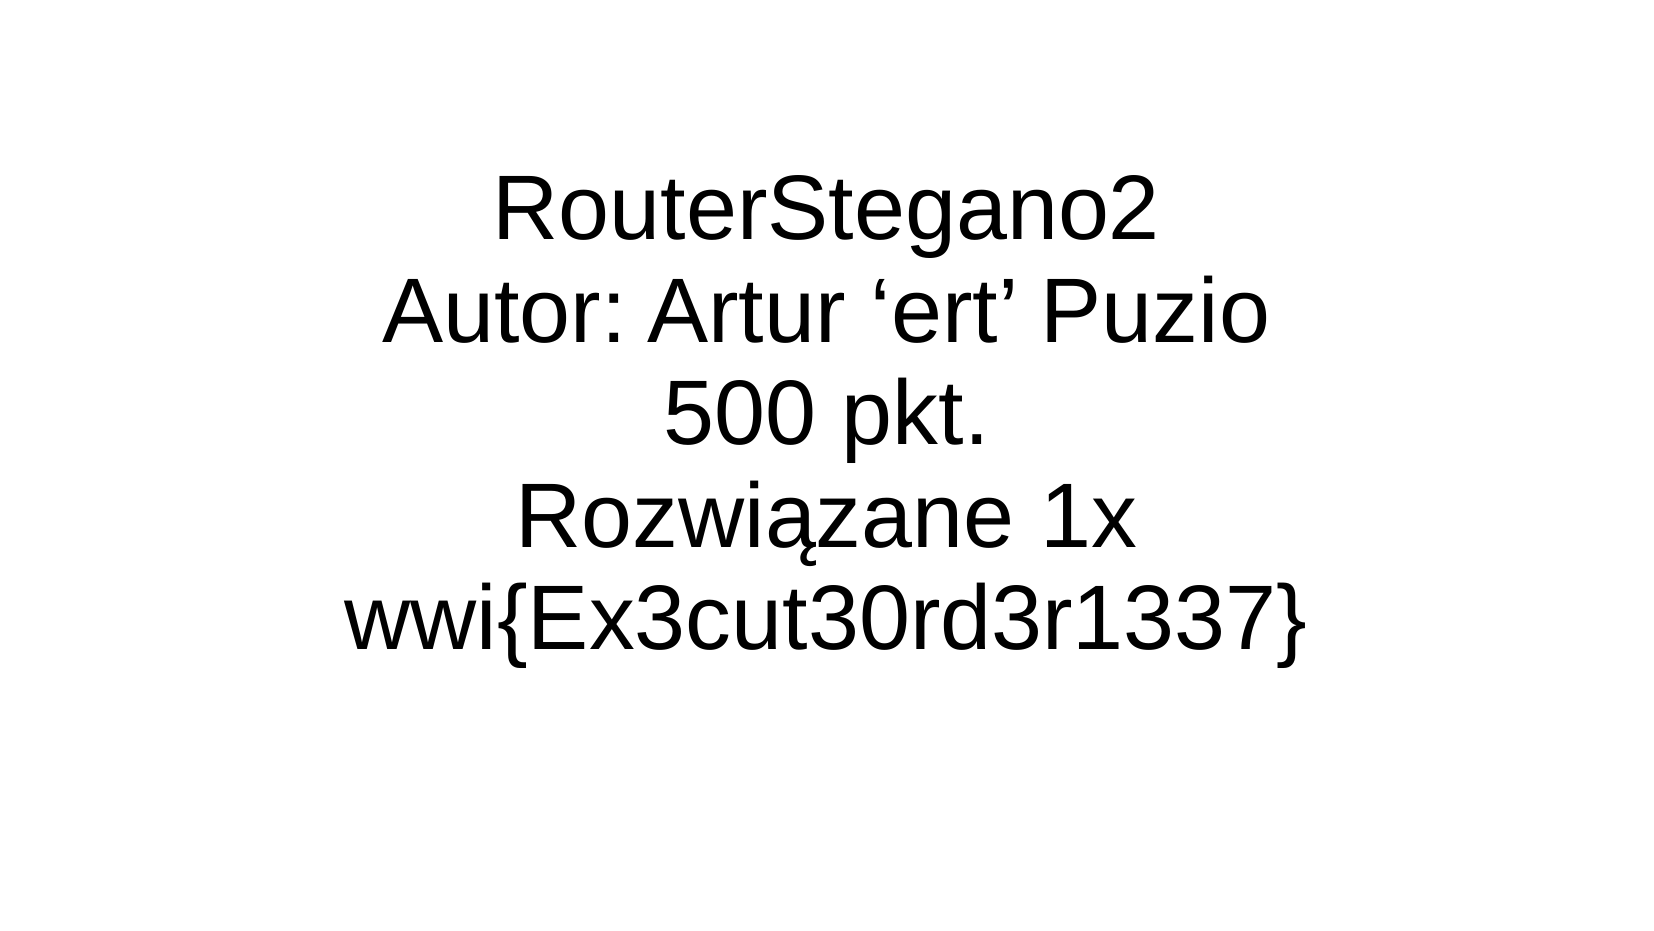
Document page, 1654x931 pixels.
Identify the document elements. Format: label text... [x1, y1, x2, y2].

subtitle RouterStegano2 Autor: Artur ‘ert’ Puzio 500 pkt. Rozwiązane 1x wwi{Ex3cut30rd3r1337} [82, 95, 1571, 815]
